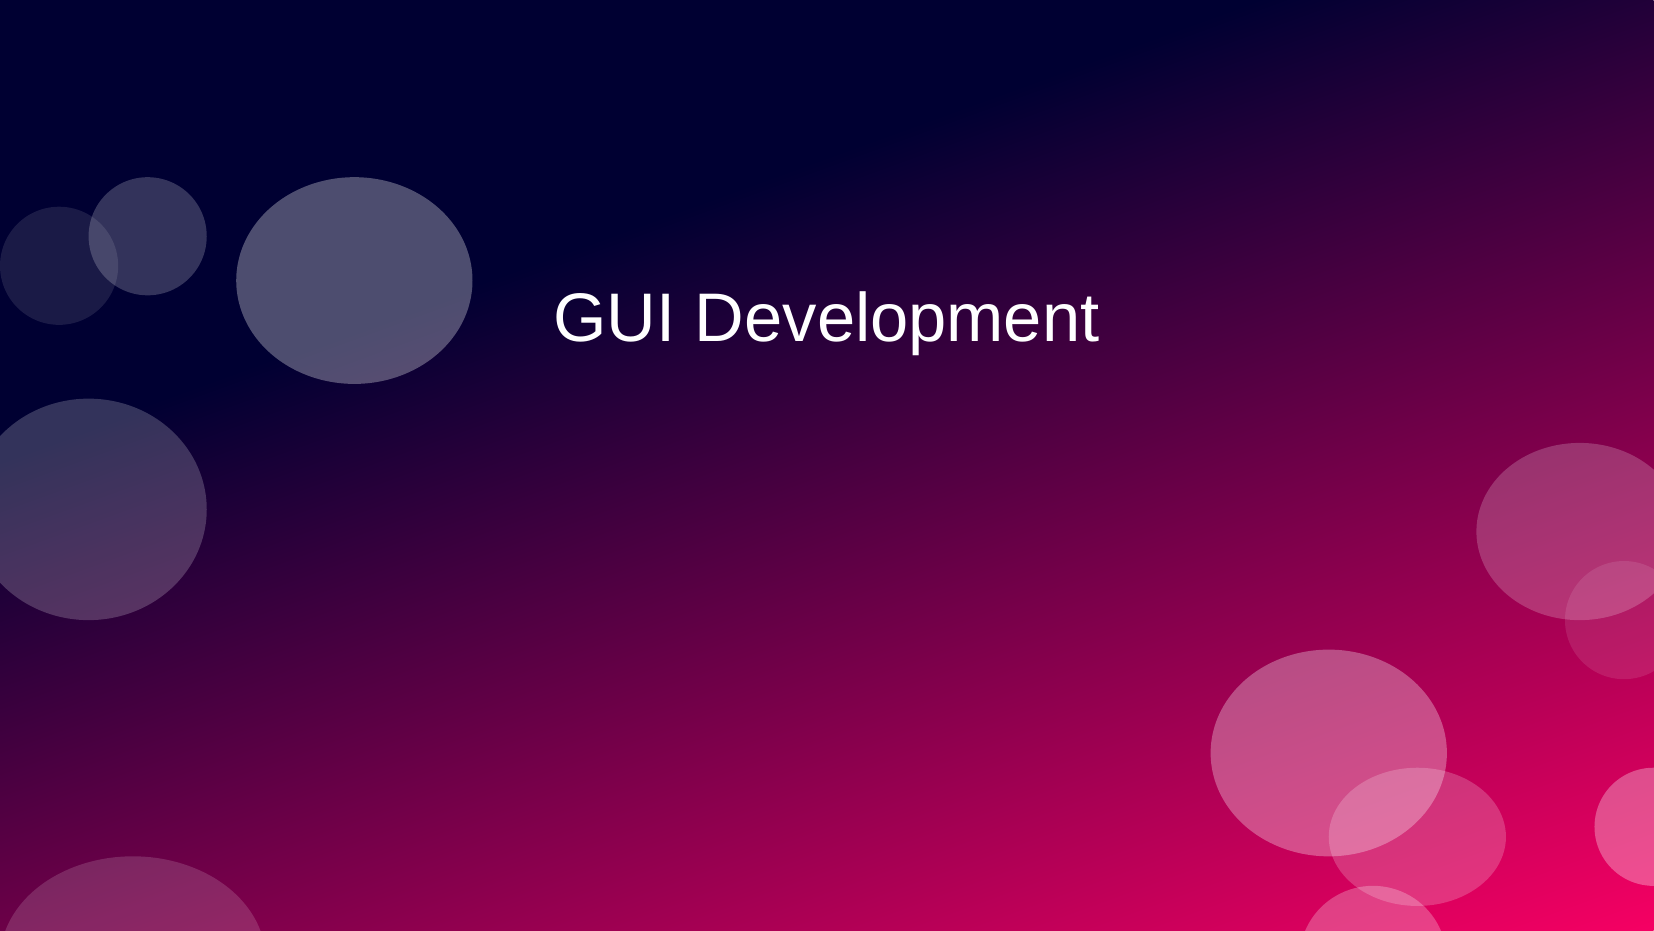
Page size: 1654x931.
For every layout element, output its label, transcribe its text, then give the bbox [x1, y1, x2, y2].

title GUI Development [88, 236, 1565, 399]
